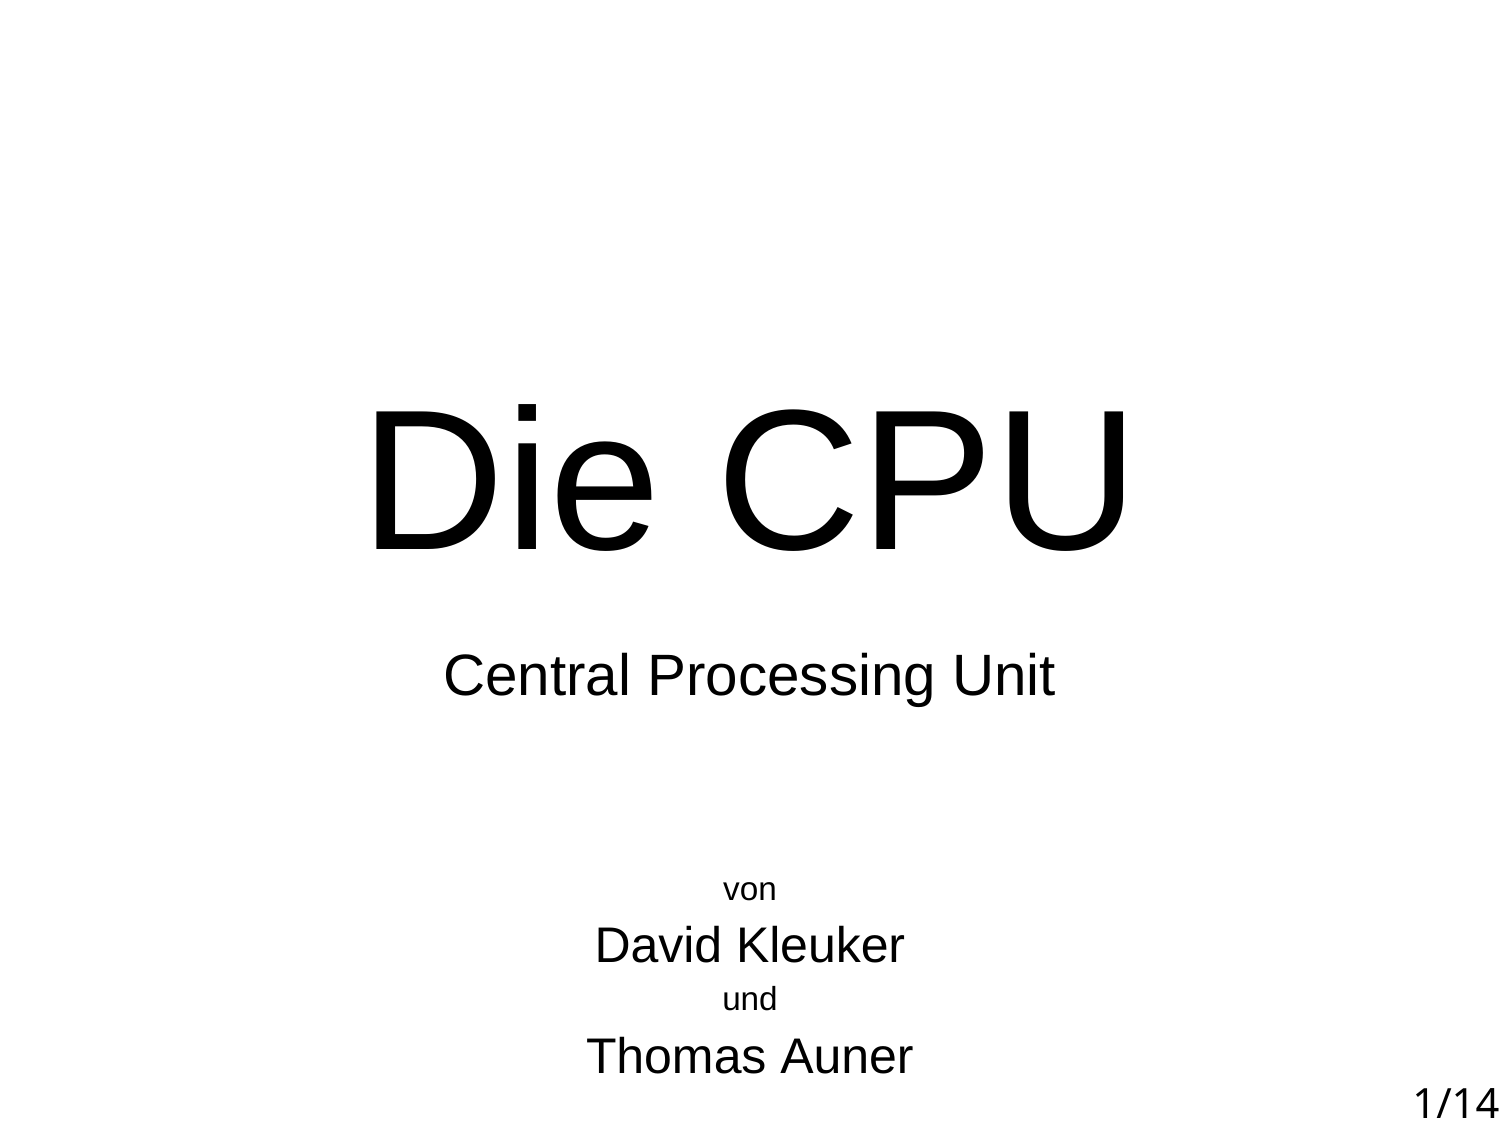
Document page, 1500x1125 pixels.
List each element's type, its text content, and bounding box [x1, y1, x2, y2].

title Die CPU [112, 342, 1388, 598]
subtitle Central Processing Unit von David Kleuker und Thomas Auner [225, 637, 1276, 1095]
